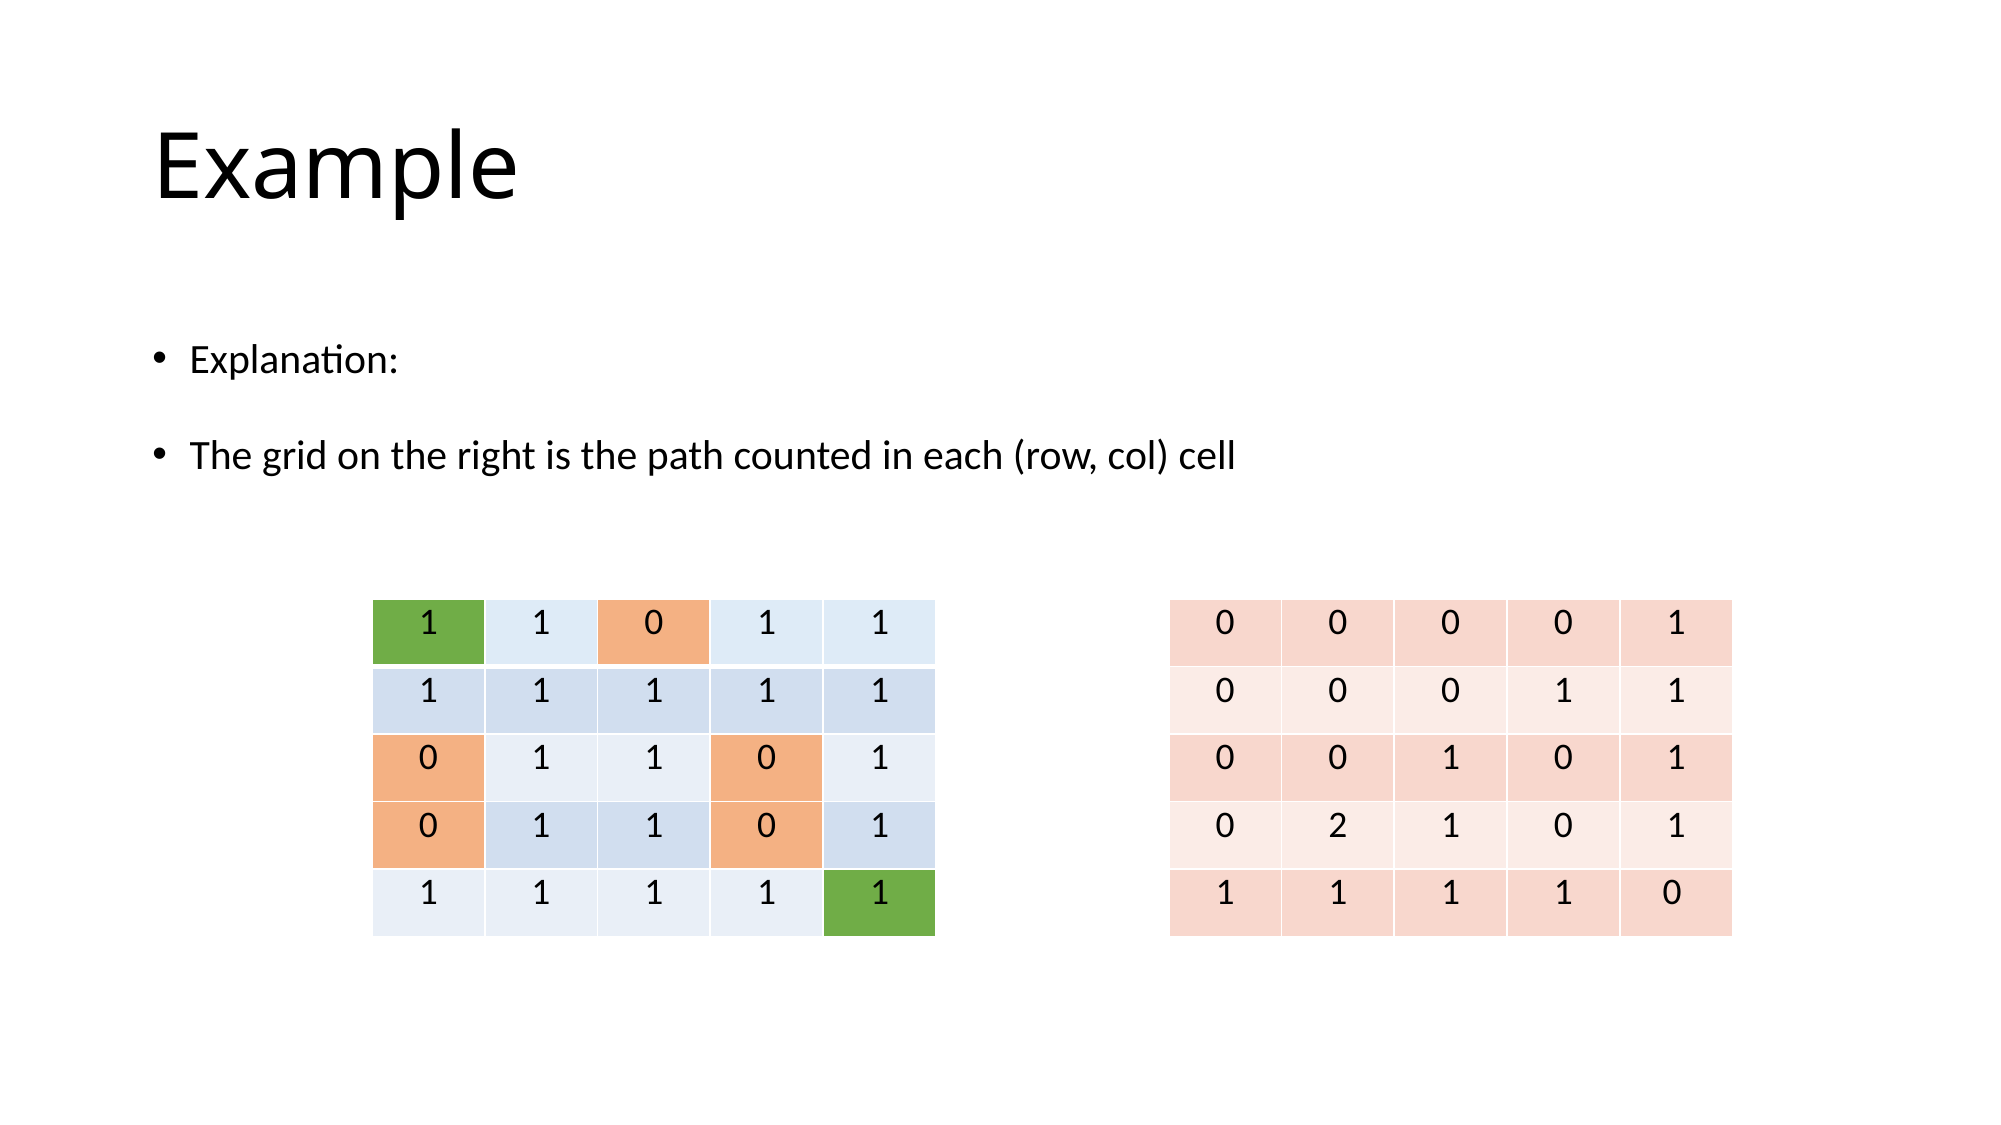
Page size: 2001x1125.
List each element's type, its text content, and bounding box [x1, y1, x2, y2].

table_cell 1 [1282, 870, 1393, 936]
table_cell 0 [1282, 667, 1393, 733]
table_cell 1 [373, 870, 484, 936]
table_cell 1 [824, 802, 935, 868]
table_cell 1 [824, 870, 935, 936]
table_cell 0 [1170, 802, 1281, 868]
table_cell 0 [1395, 667, 1506, 733]
table_cell 1 [1621, 667, 1732, 733]
table_cell 1 [598, 802, 709, 868]
table_cell 1 [824, 669, 935, 733]
table_header 1 [373, 600, 484, 664]
table_cell 1 [711, 669, 822, 733]
table_cell 0 [1282, 735, 1393, 801]
table_cell 1 [1508, 870, 1619, 936]
table_header 1 [1621, 600, 1732, 666]
table_header 1 [711, 600, 822, 664]
table_header 0 [1170, 600, 1281, 666]
table_cell 1 [598, 735, 709, 801]
table_cell 0 [1621, 870, 1732, 936]
table_cell 1 [1395, 802, 1506, 868]
table_cell 1 [1508, 667, 1619, 733]
table_header 1 [824, 600, 935, 664]
table_cell 1 [486, 735, 597, 801]
table_cell 1 [486, 802, 597, 868]
table_cell 0 [373, 735, 484, 801]
table_cell 1 [711, 870, 822, 936]
text_box Explanation: The grid on the right is the path counted in each (row, col) cell [137, 299, 1863, 1014]
table_cell 0 [373, 802, 484, 868]
table_cell 0 [1170, 735, 1281, 801]
table_header 0 [1508, 600, 1619, 666]
table_header 1 [486, 600, 597, 664]
table_cell 0 [711, 802, 822, 868]
table_cell 1 [1395, 870, 1506, 936]
table_cell 1 [824, 735, 935, 801]
table_header 0 [598, 600, 709, 664]
table_cell 1 [1621, 735, 1732, 801]
table_cell 0 [1508, 735, 1619, 801]
table_cell 1 [373, 669, 484, 733]
table_cell 1 [598, 870, 709, 936]
table_cell 0 [711, 735, 822, 801]
table_cell 0 [1170, 667, 1281, 733]
table_cell 1 [1170, 870, 1281, 936]
table_cell 1 [598, 669, 709, 733]
table_cell 1 [486, 669, 597, 733]
table_cell 1 [1395, 735, 1506, 801]
table_cell 2 [1282, 802, 1393, 868]
table_cell 1 [486, 870, 597, 936]
text_box Example [137, 59, 1863, 278]
table_header 0 [1395, 600, 1506, 666]
table_cell 1 [1621, 802, 1732, 868]
table_header 0 [1282, 600, 1393, 666]
table_cell 0 [1508, 802, 1619, 868]
